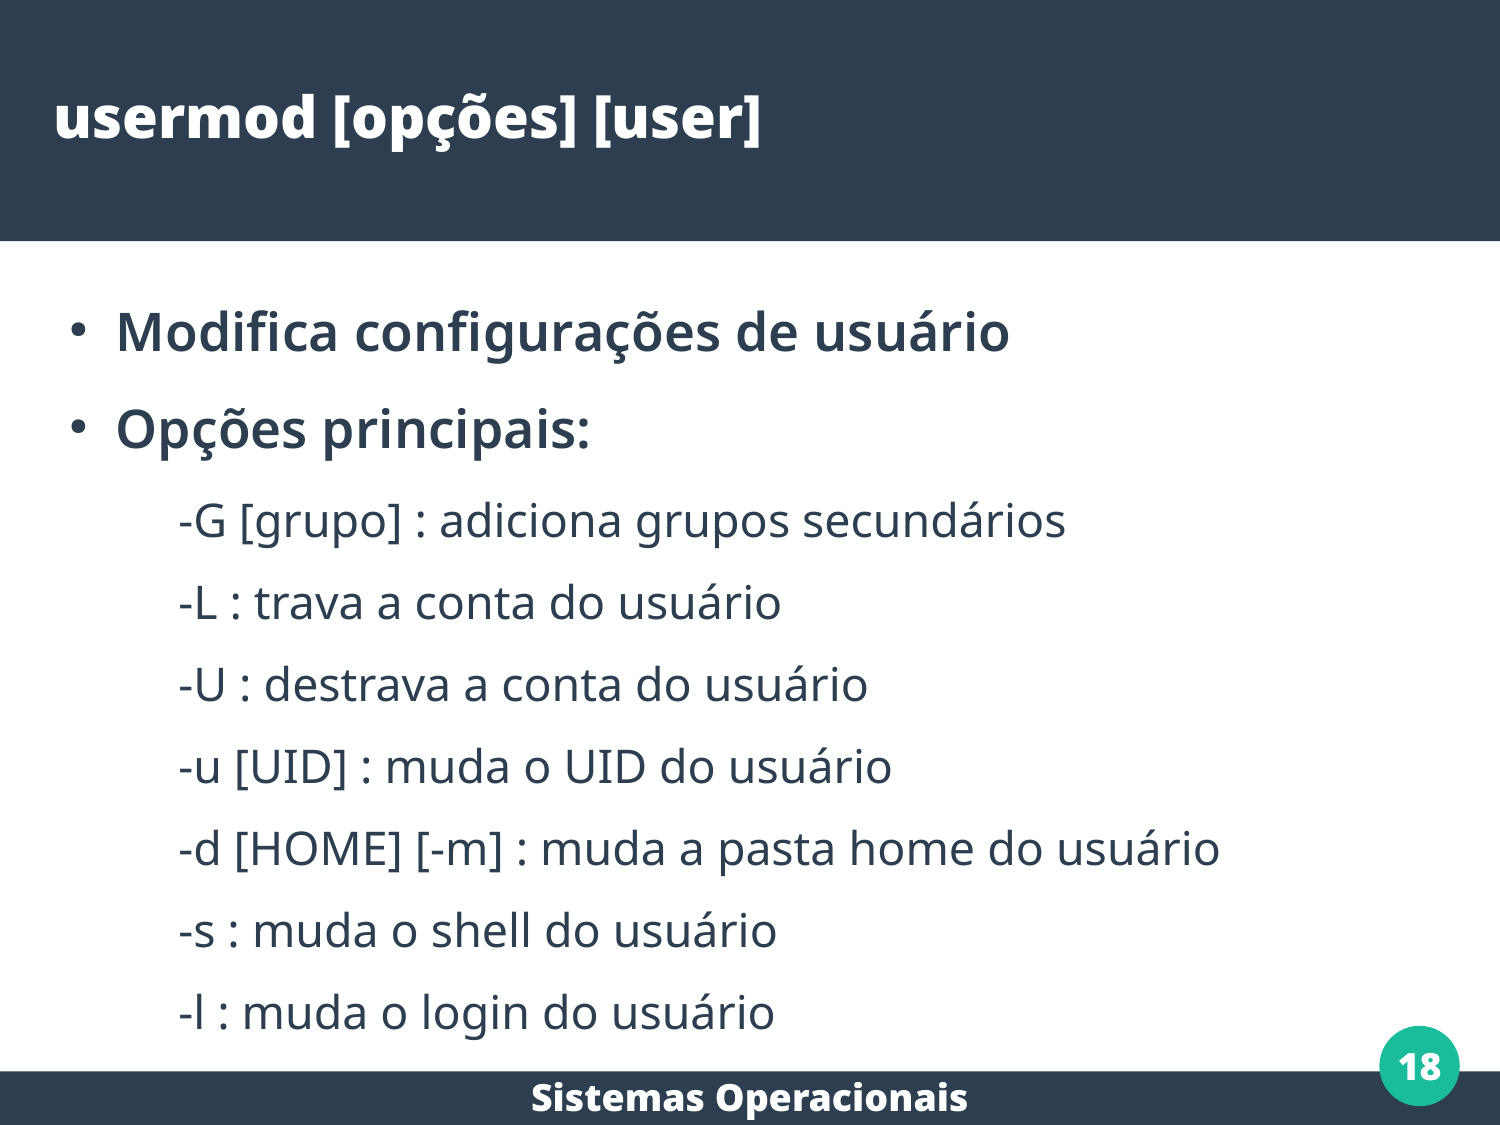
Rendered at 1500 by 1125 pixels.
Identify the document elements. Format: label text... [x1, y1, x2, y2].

title usermod [opções] [user] [53, 44, 1447, 188]
list Modifica configurações de usuário Opções principais: -G [grupo] : adiciona grupos secundários -L : trava a conta do usuário -U : destrava a conta do usuário -u [UID] : muda o UID do usuário -d [HOME] [-m] : muda a pasta home do usuário -s : muda o shell do usuário -l : muda o login do usuário [53, 294, 1447, 1045]
